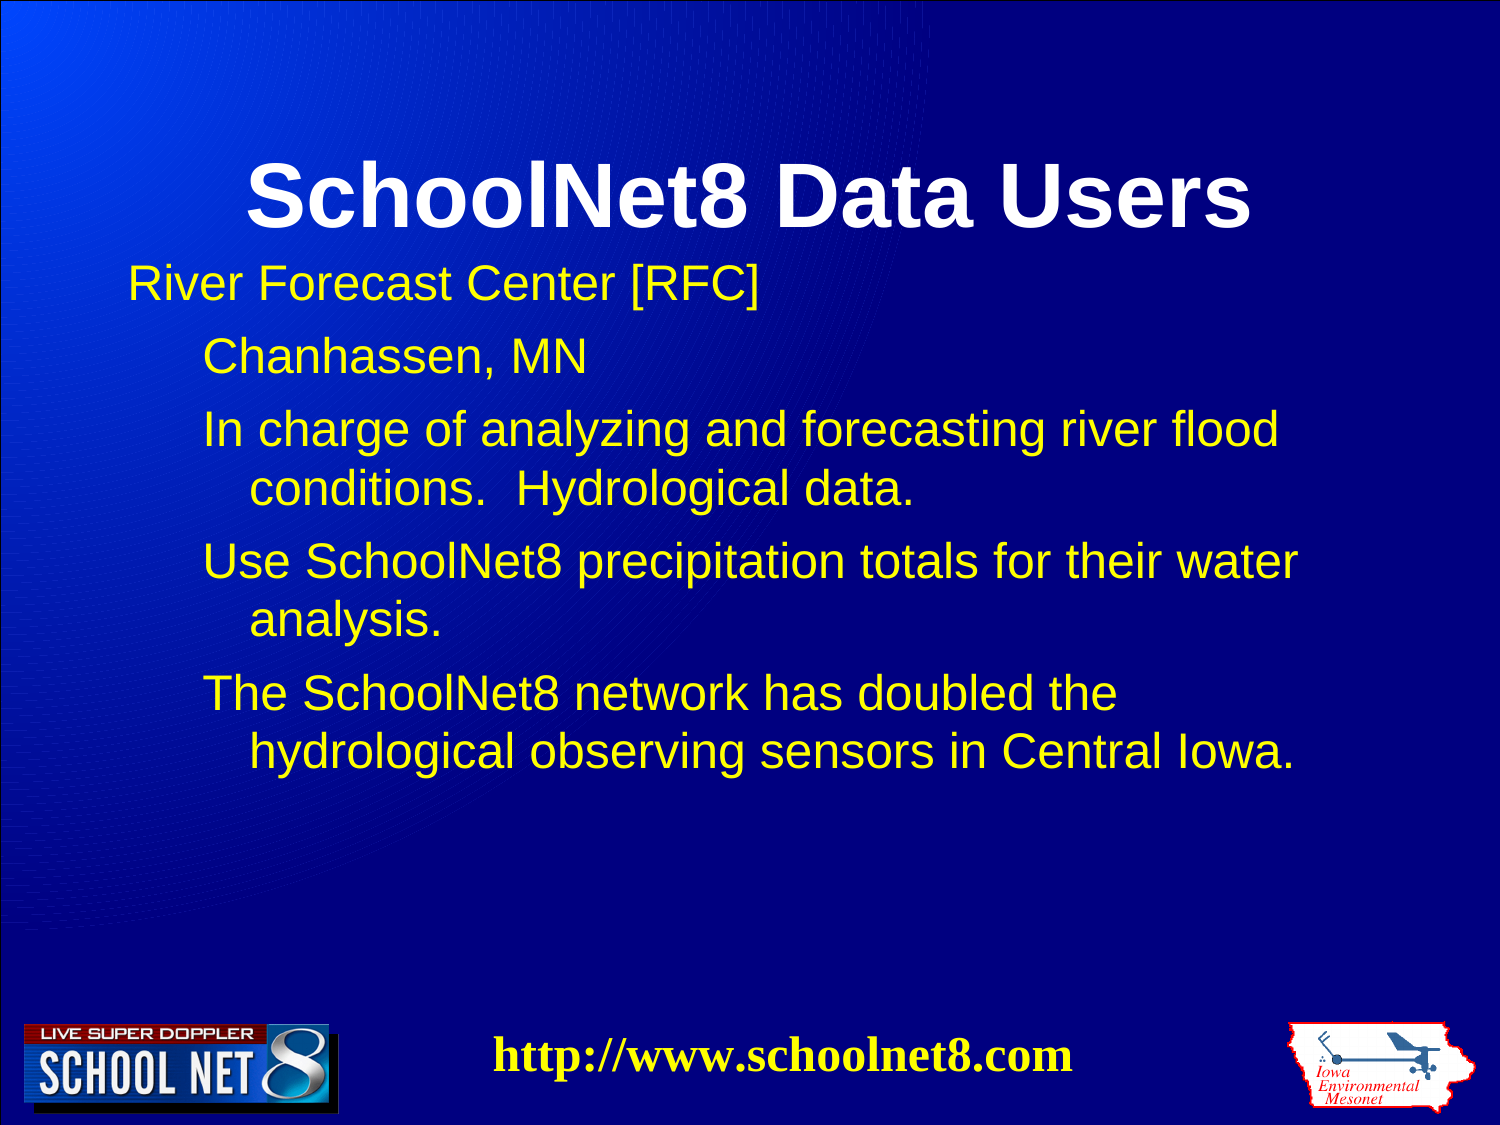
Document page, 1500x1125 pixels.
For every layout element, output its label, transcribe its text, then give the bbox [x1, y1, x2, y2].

picture [24, 1024, 329, 1103]
picture [1287, 1021, 1476, 1114]
title SchoolNet8 Data Users [112, 99, 1388, 244]
list River Forecast Center [RFC] Chanhassen, MN In charge of analyzing and forecasting river flood conditions. Hydrological data. Use SchoolNet8 precipitation totals for their water analysis. The SchoolNet8 network has doubled the hydrological observing sensors in Central Iowa. [112, 244, 1388, 1020]
